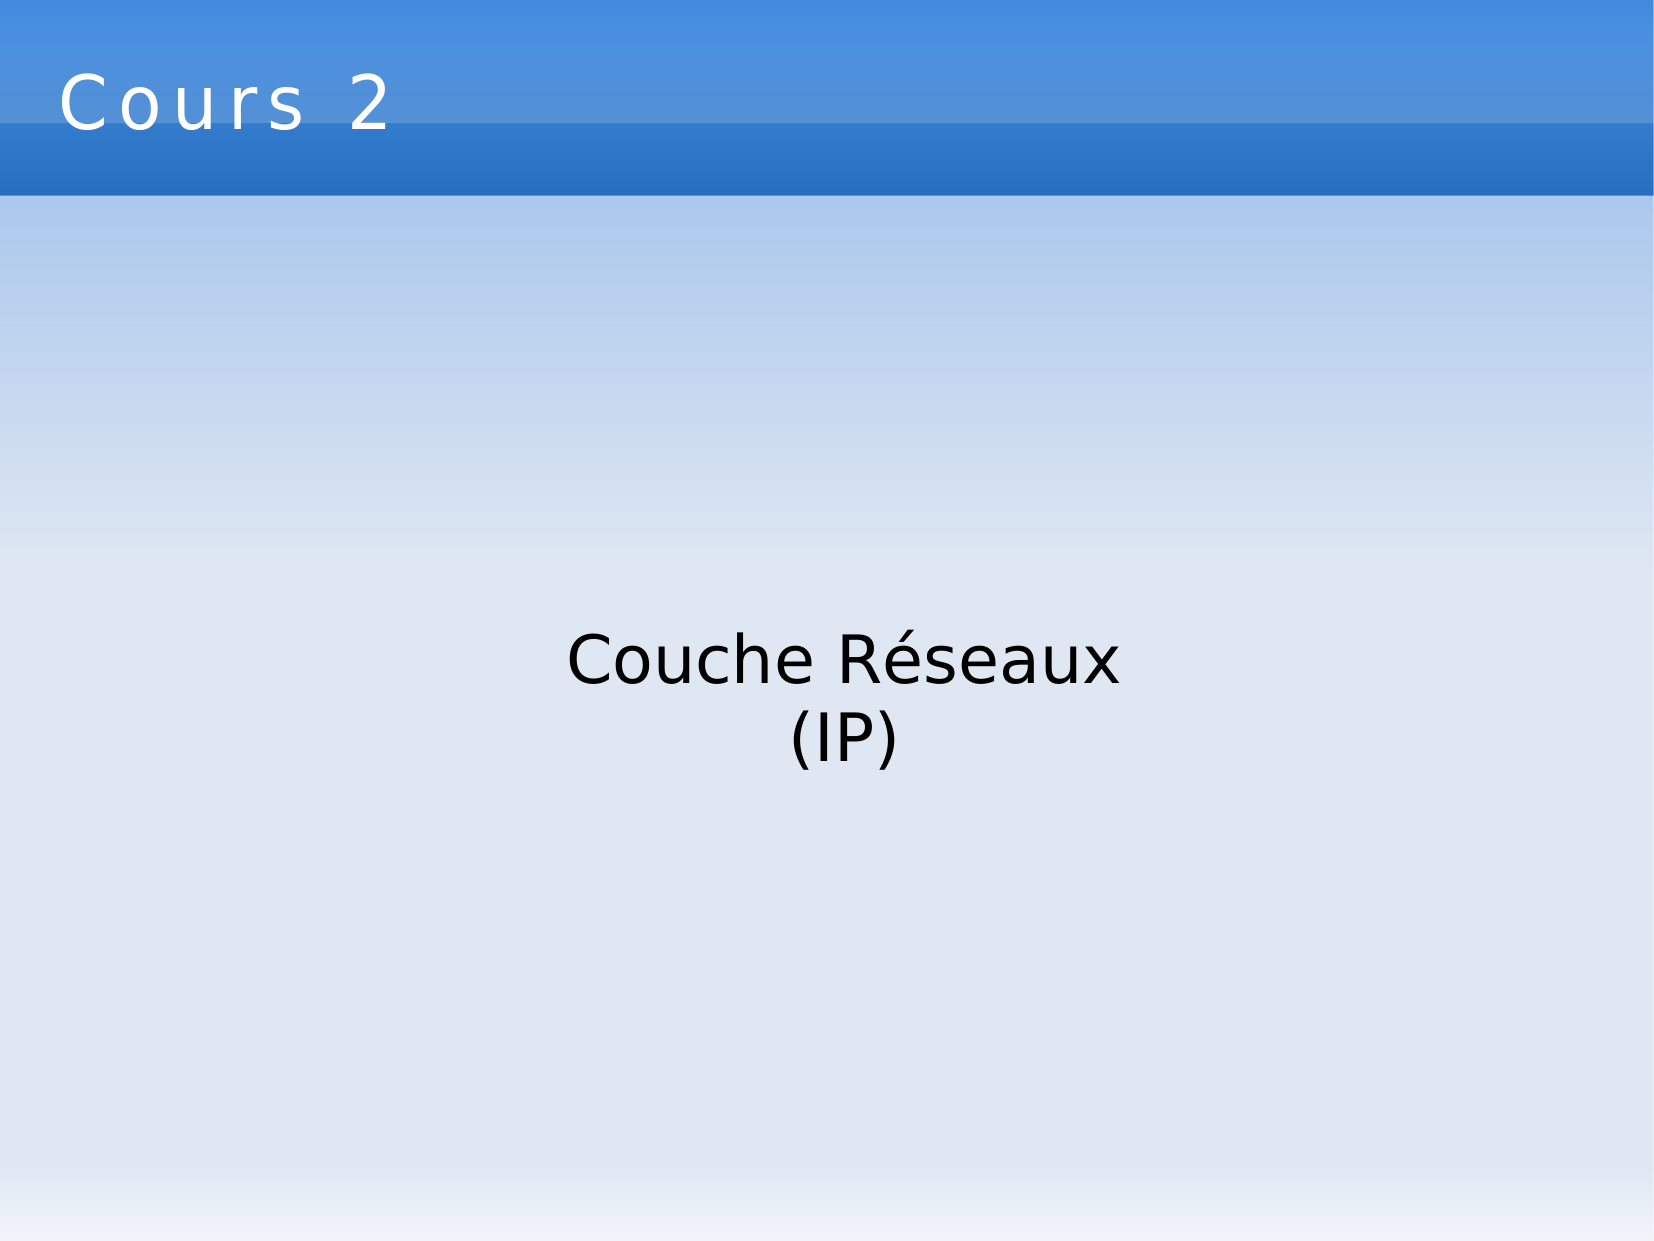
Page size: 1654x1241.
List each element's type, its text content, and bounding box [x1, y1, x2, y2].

title Cours 2 [59, 29, 1270, 178]
subtitle Couche Réseaux (IP) [82, 290, 1571, 1109]
picture [0, 0, 1654, 1241]
